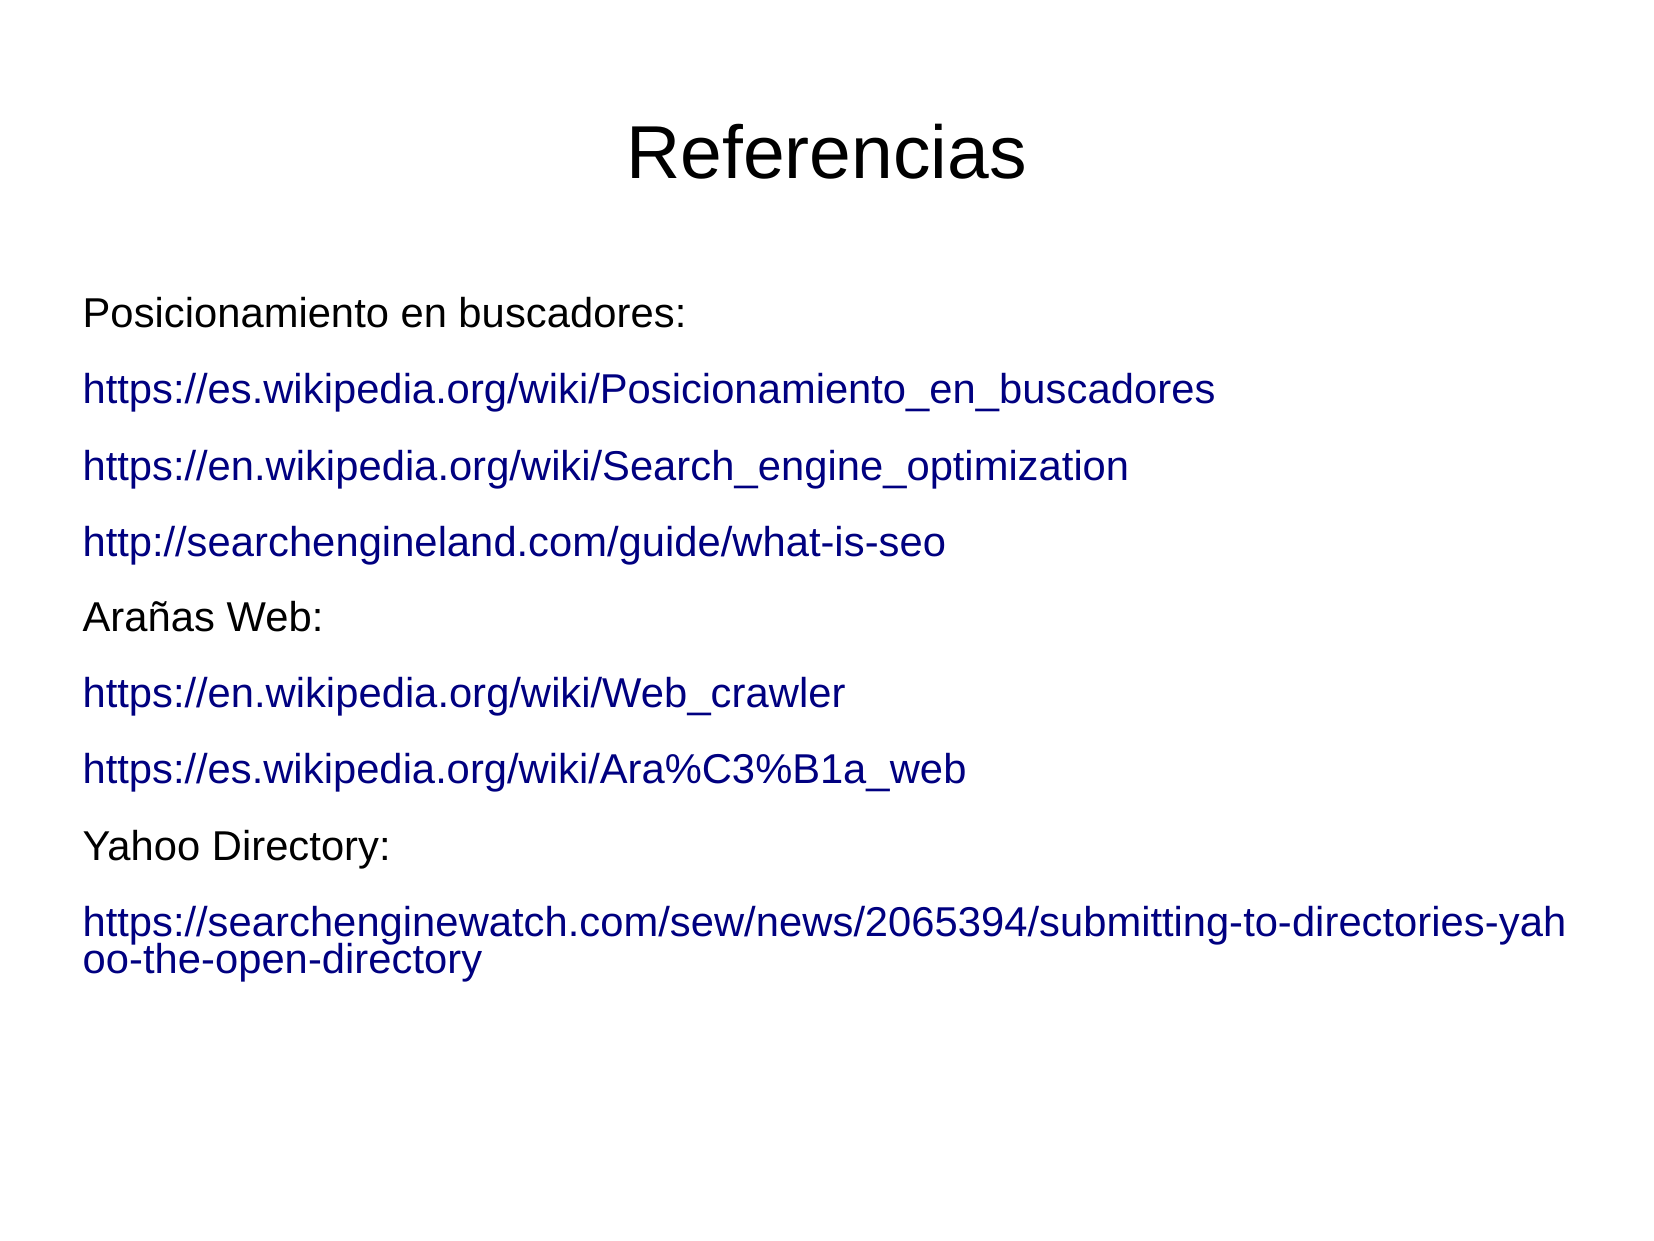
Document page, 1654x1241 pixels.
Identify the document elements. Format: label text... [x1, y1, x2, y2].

list Posicionamiento en buscadores: https://es.wikipedia.org/wiki/Posicionamiento_en_buscadores https://en.wikipedia.org/wiki/Search_engine_optimization http://searchengineland.com/guide/what-is-seo Arañas Web: https://en.wikipedia.org/wiki/Web_crawler https://es.wikipedia.org/wiki/Ara%C3%B1a_web Yahoo Directory: https://searchenginewatch.com/sew/news/2065394/submitting-to-directories-yahoo-the-open-directory [82, 290, 1571, 1109]
title Referencias [82, 49, 1571, 257]
